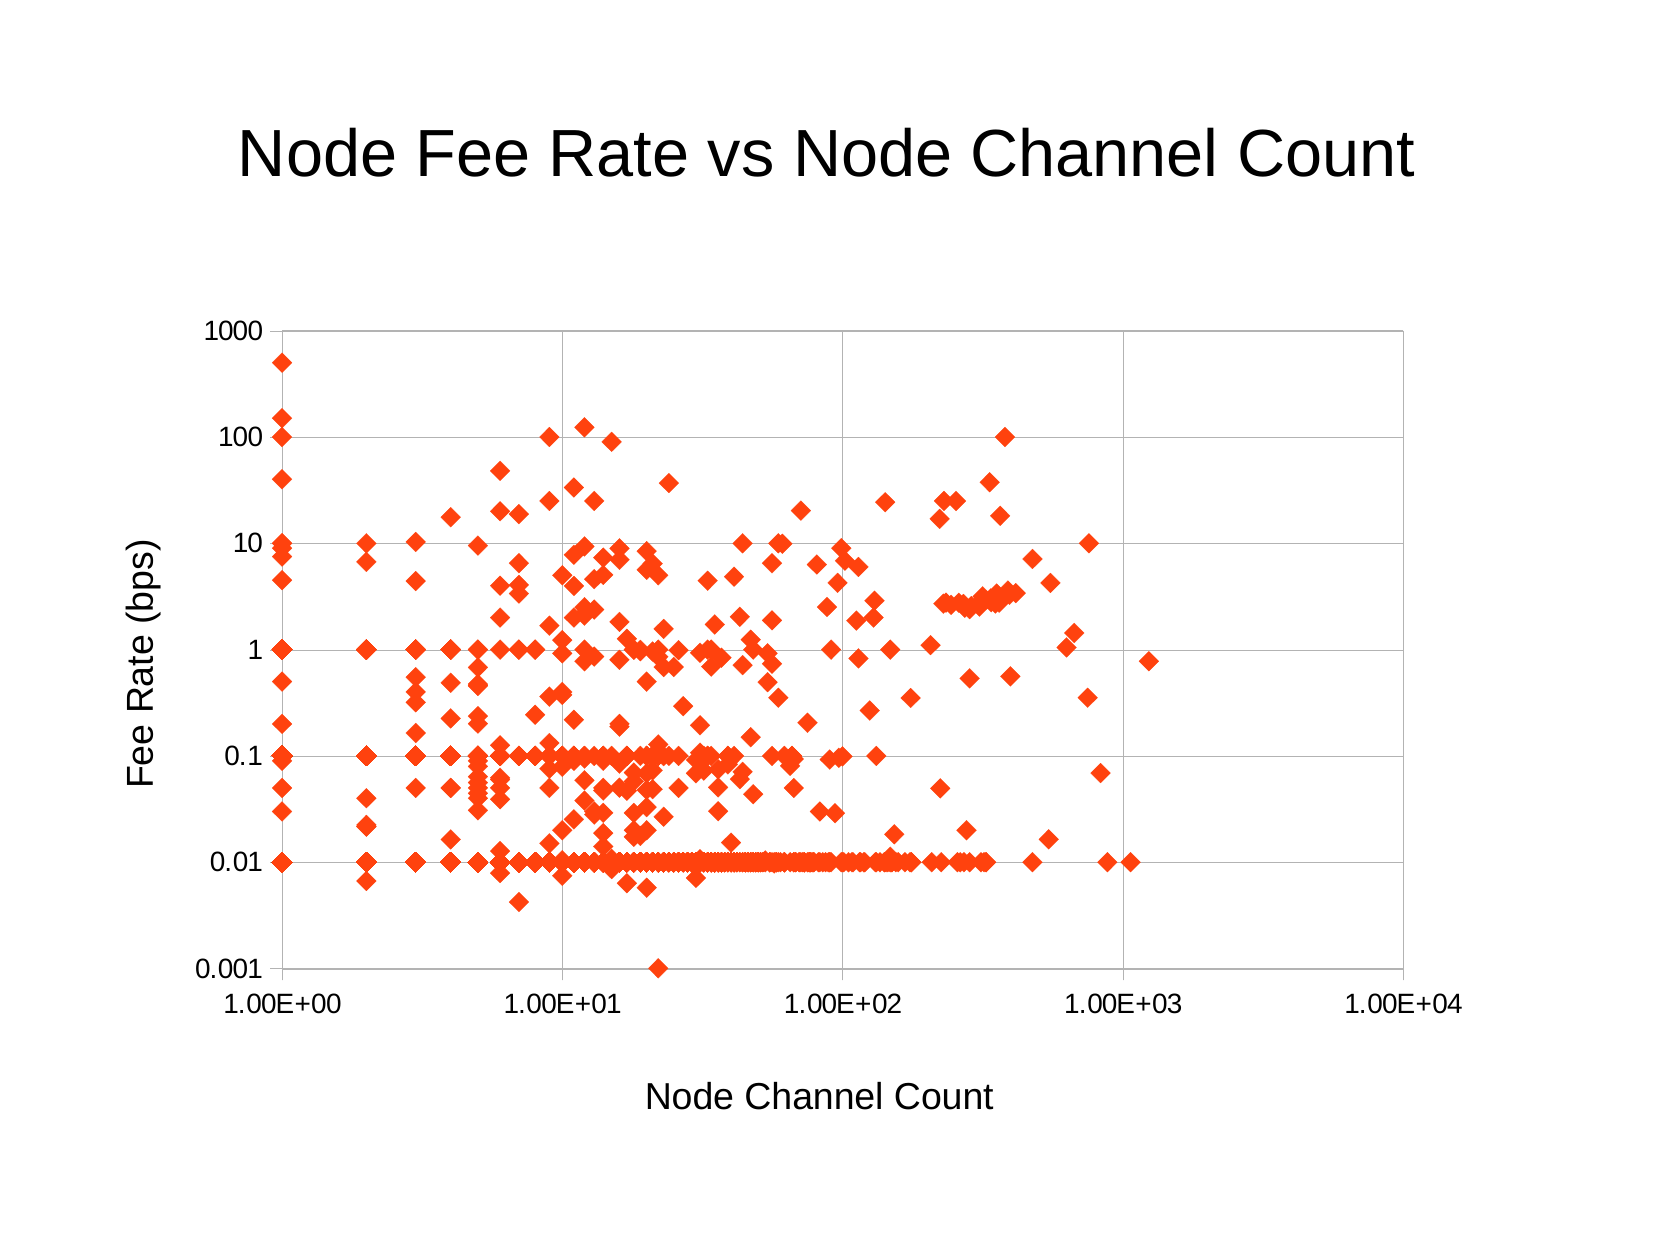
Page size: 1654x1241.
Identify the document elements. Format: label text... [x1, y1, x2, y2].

text_box Fee Rate (bps) [111, 524, 169, 804]
title Node Fee Rate vs Node Channel Count [82, 49, 1571, 257]
text_box Node Channel Count [630, 1068, 1009, 1126]
picture [195, 315, 1465, 1020]
